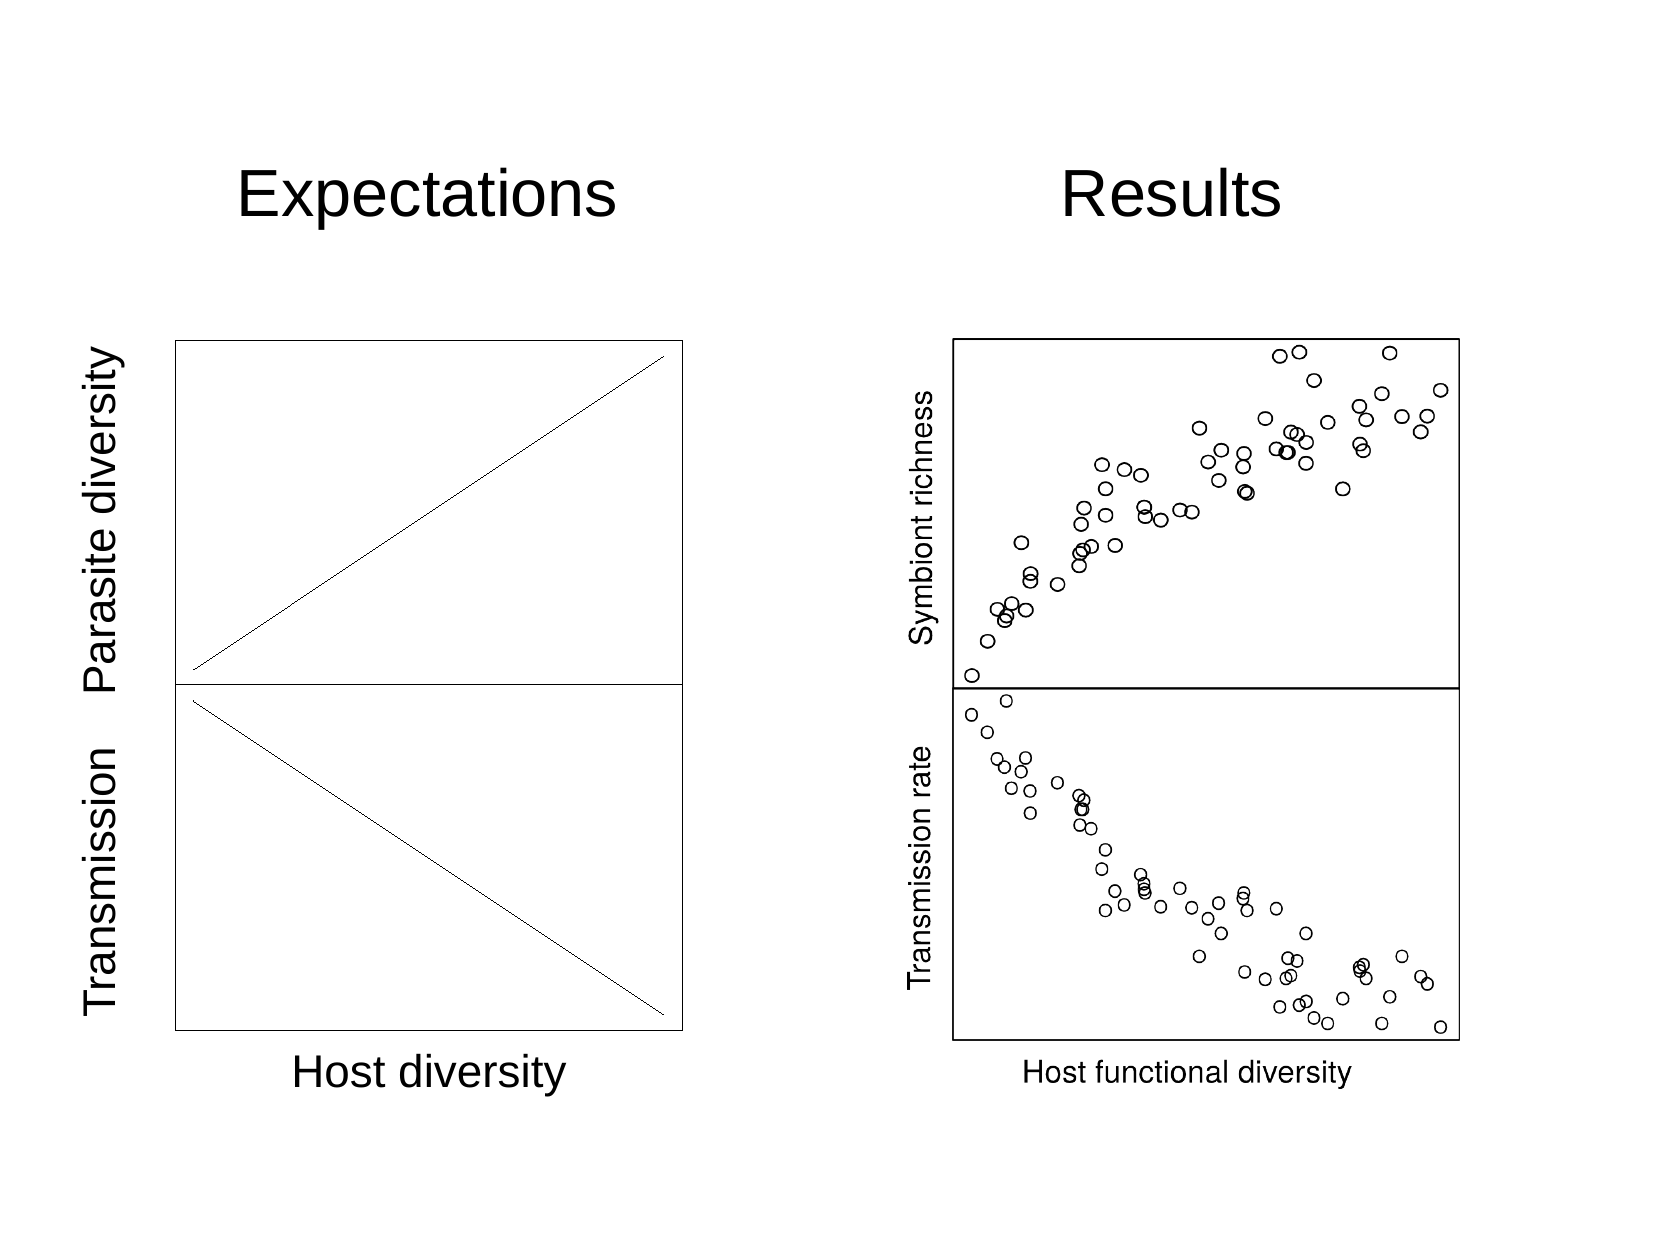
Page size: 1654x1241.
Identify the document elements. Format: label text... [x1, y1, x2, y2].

text_box [175, 340, 683, 1031]
text_box Parasite diversity [66, 300, 149, 714]
text_box Host diversity [175, 1038, 683, 1120]
title Expectations Results [236, 90, 1654, 298]
text_box Transmission [66, 714, 149, 1050]
picture [907, 338, 1460, 1089]
